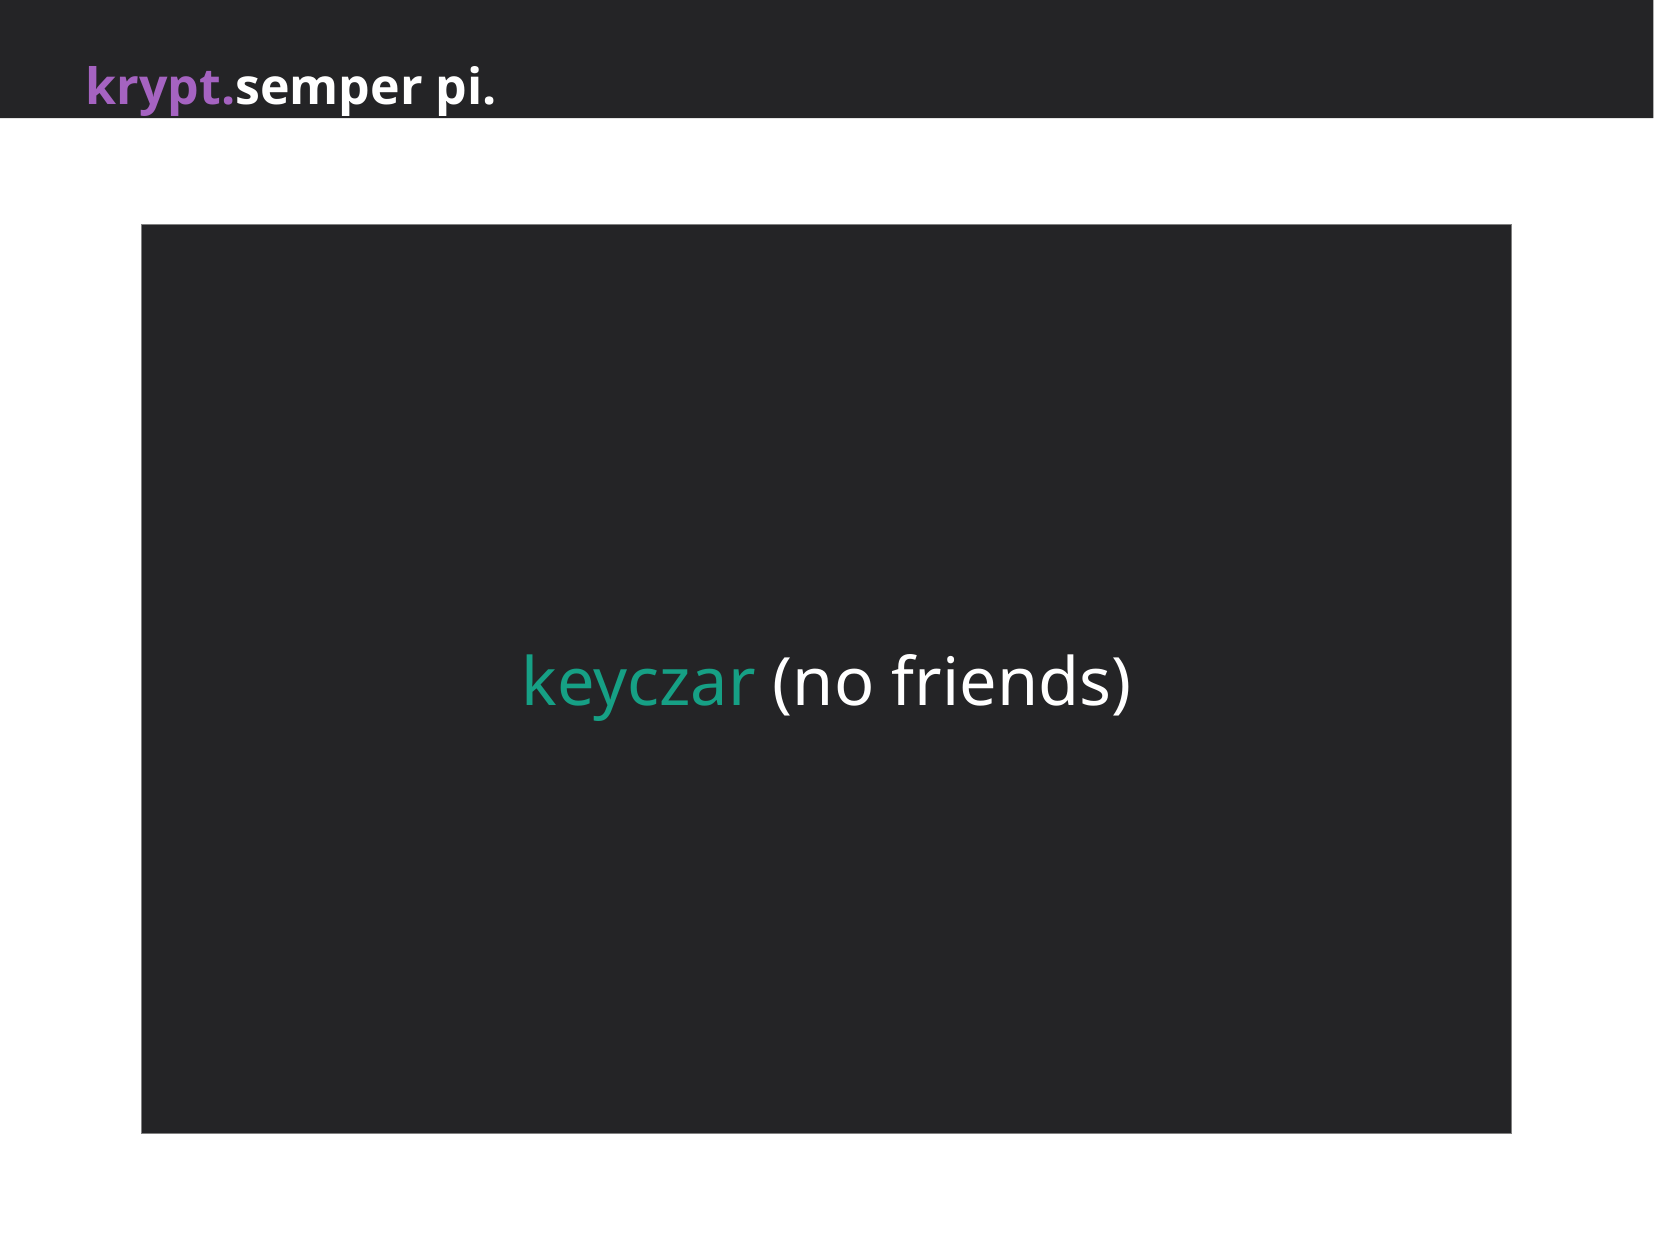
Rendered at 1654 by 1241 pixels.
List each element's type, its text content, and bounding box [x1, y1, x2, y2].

text_box krypt.semper pi. [70, 43, 544, 119]
text_box [0, 0, 1654, 119]
text_box keyczar (no friends) [141, 224, 1512, 1134]
text_box [165, 531, 1441, 1087]
